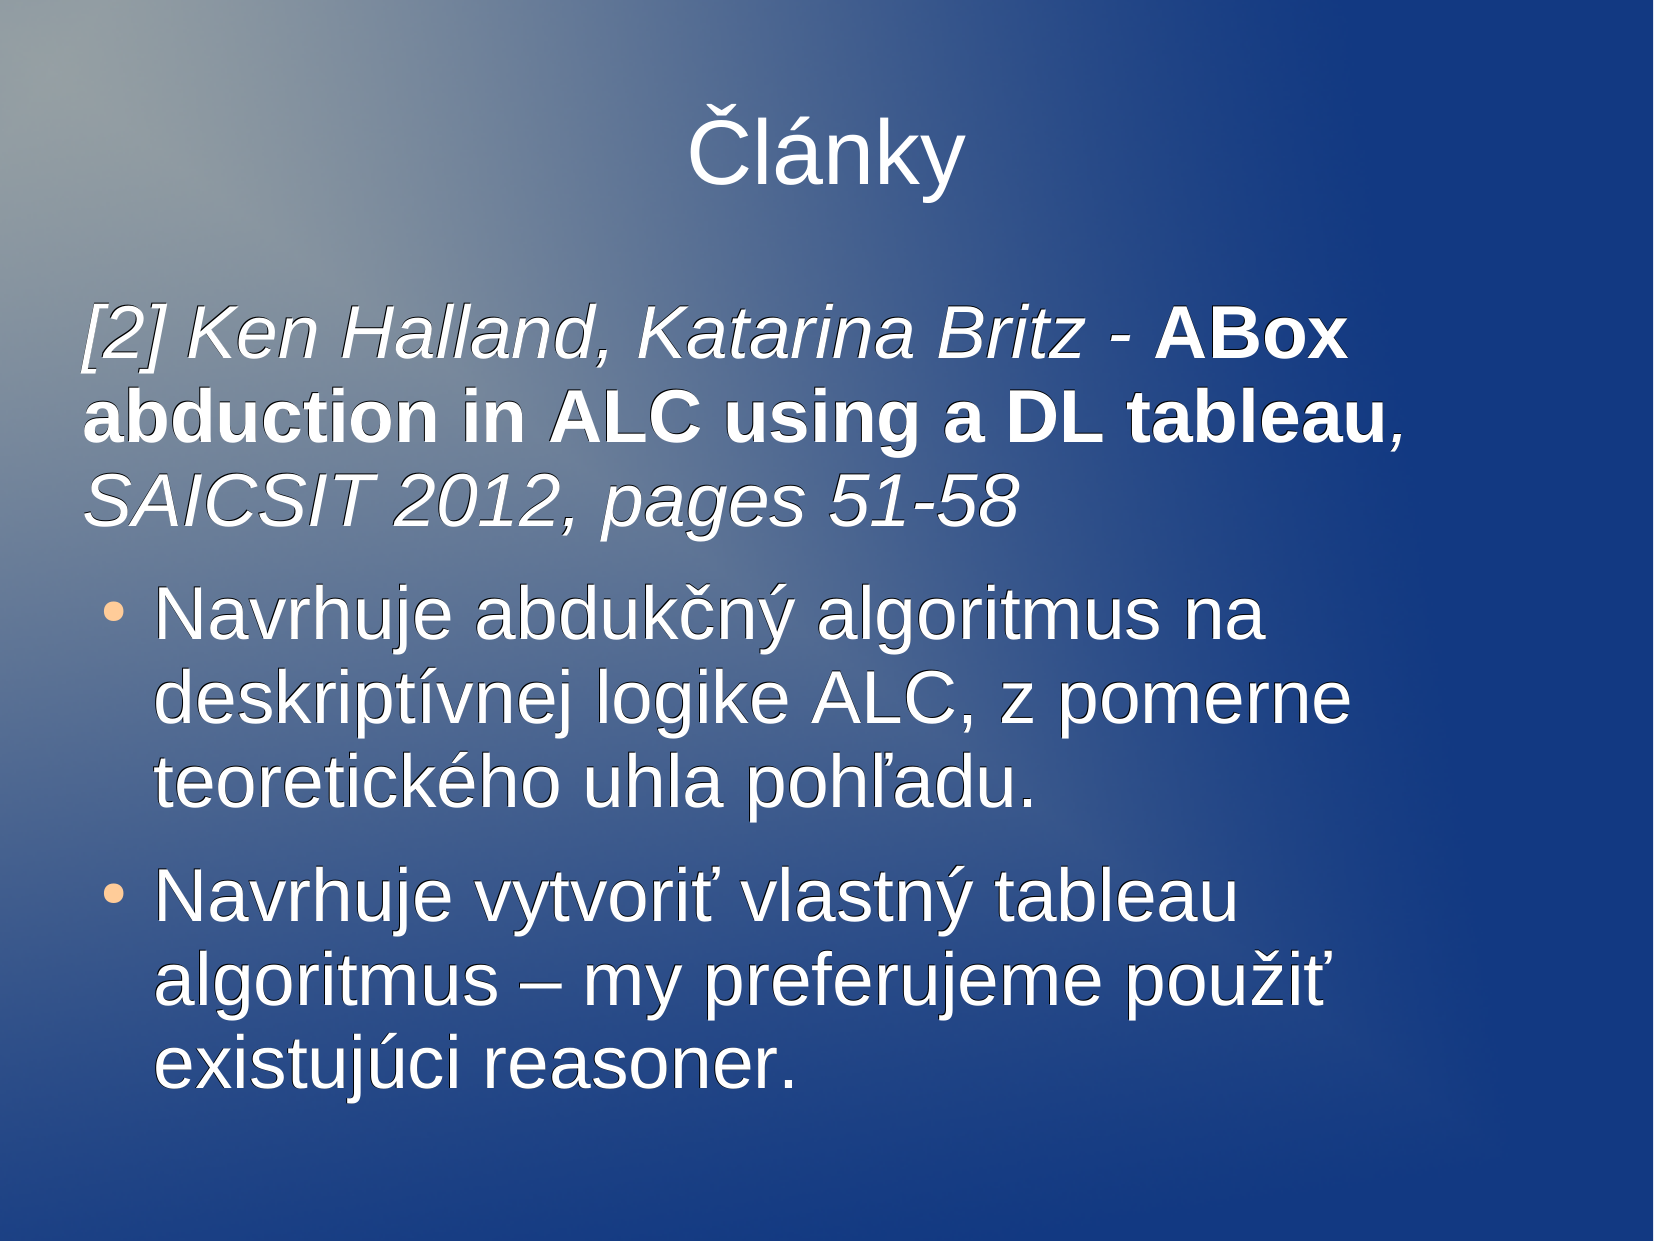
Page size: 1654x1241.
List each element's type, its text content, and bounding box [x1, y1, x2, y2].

title Články [82, 49, 1571, 257]
list [2] Ken Halland, Katarina Britz - ABox abduction in ALC using a DL tableau, SAICSIT 2012, pages 51-58 Navrhuje abdukčný algoritmus na deskriptívnej logike ALC, z pomerne teoretického uhla pohľadu. Navrhuje vytvoriť vlastný tableau algoritmus – my preferujeme použiť existujúci reasoner. [82, 290, 1571, 1109]
picture [0, 0, 1654, 1241]
